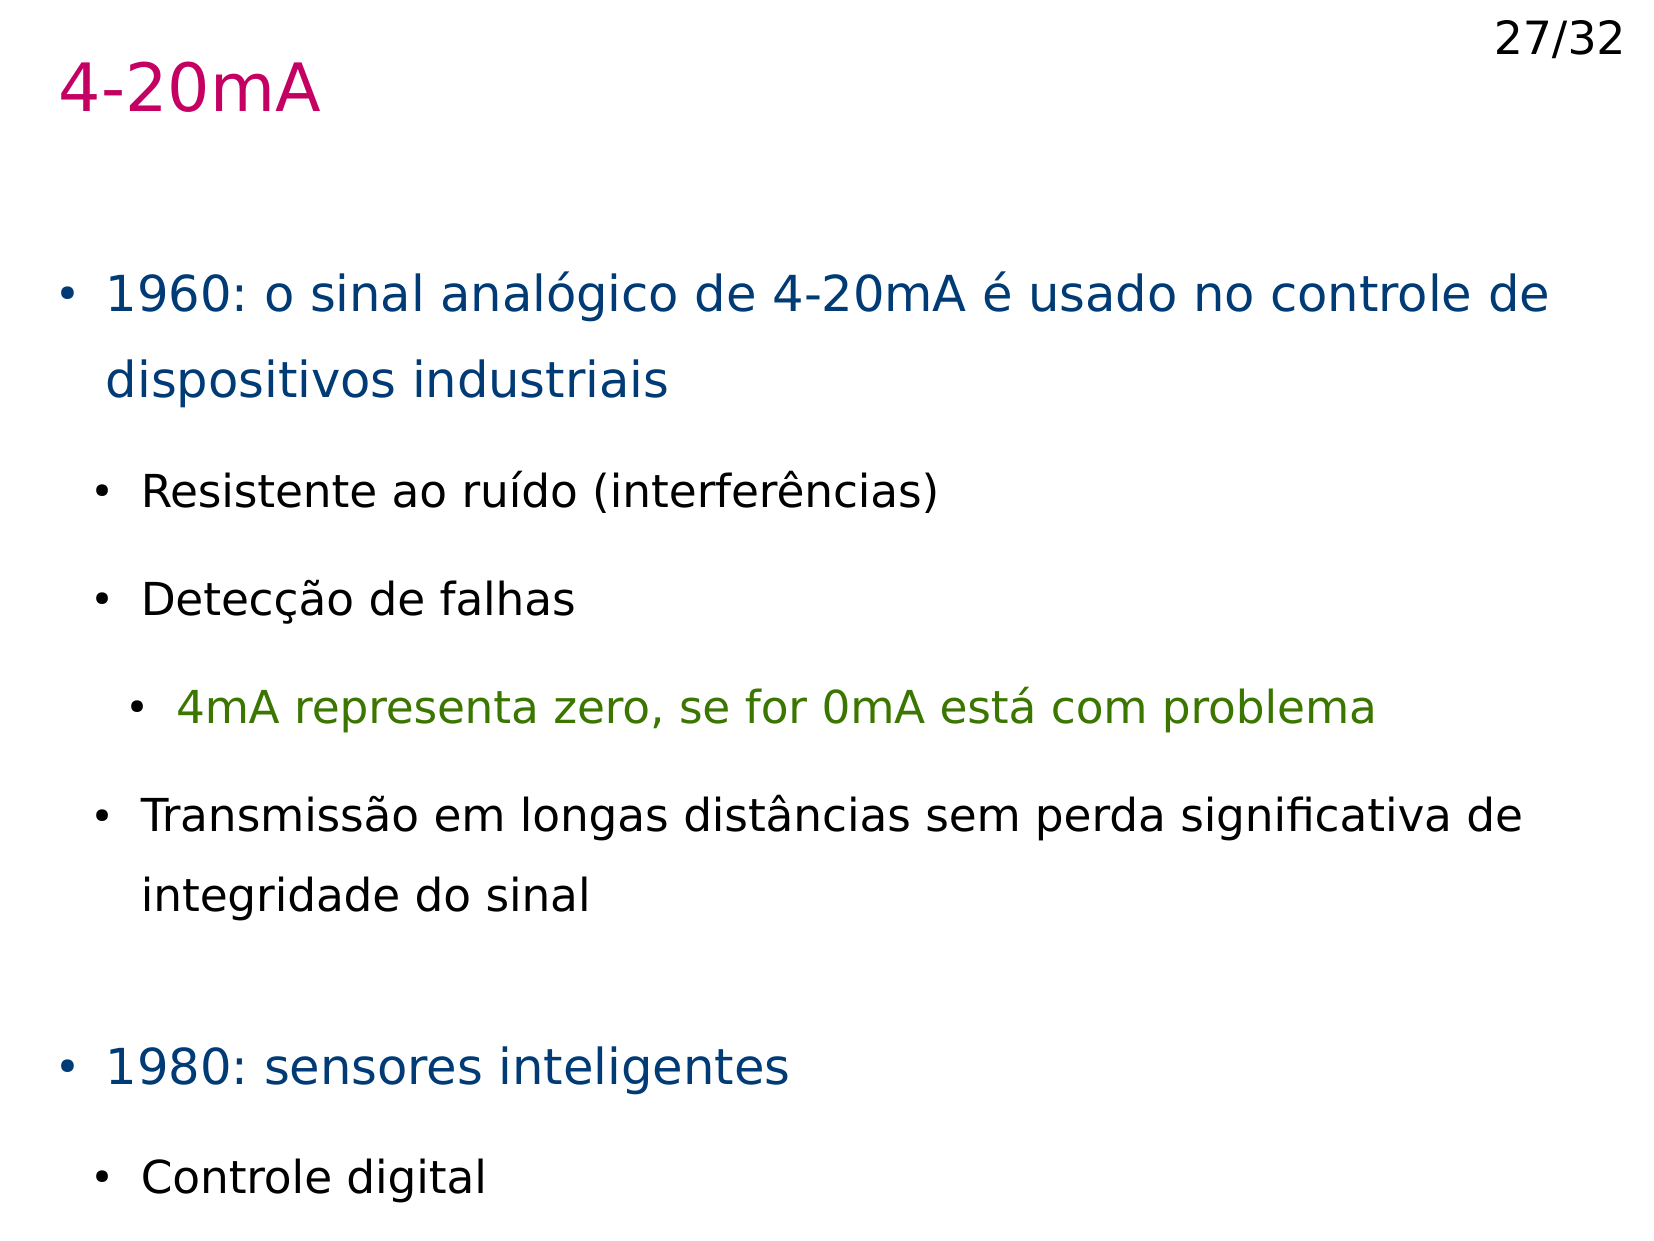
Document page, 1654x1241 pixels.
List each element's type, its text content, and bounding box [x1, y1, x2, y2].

title 4-20mA [59, 29, 1625, 148]
list 1960: o sinal analógico de 4-20mA é usado no controle de dispositivos industriais Resistente ao ruído (interferências) Detecção de falhas 4mA representa zero, se for 0mA está com problema Transmissão em longas distâncias sem perda significativa de integridade do sinal 1980: sensores inteligentes Controle digital [59, 236, 1625, 1211]
